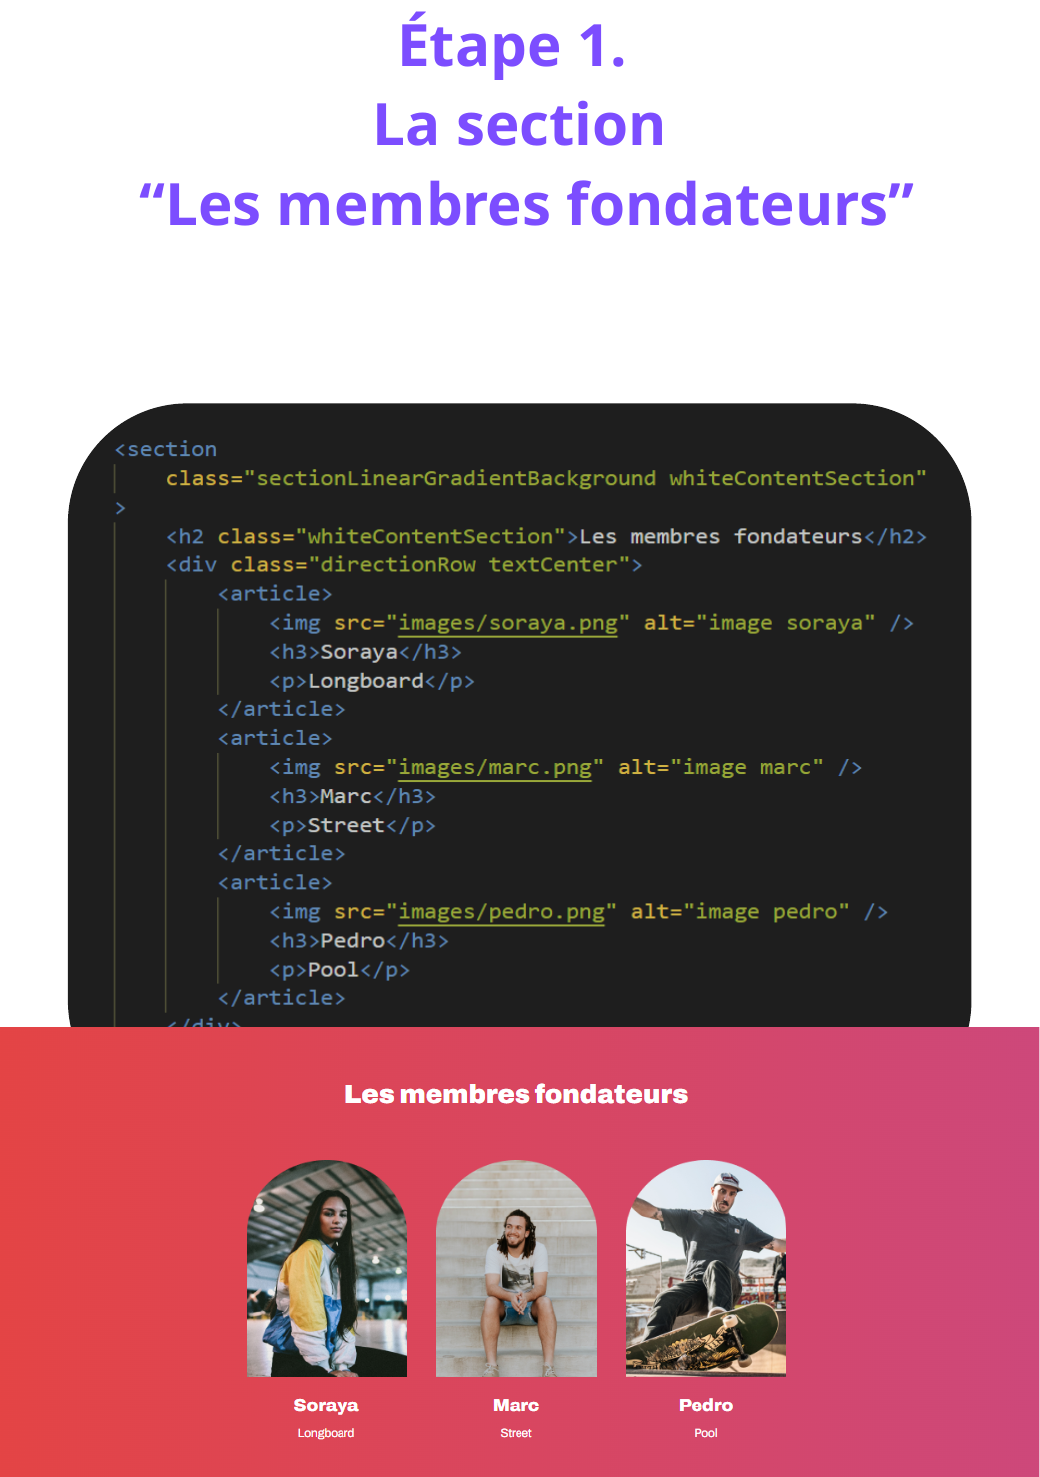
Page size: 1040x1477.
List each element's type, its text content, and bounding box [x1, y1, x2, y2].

title Étape 1. La section “Les membres fondateurs” [85, 0, 954, 247]
picture [0, 1027, 1040, 1477]
text_box [67, 403, 972, 1027]
